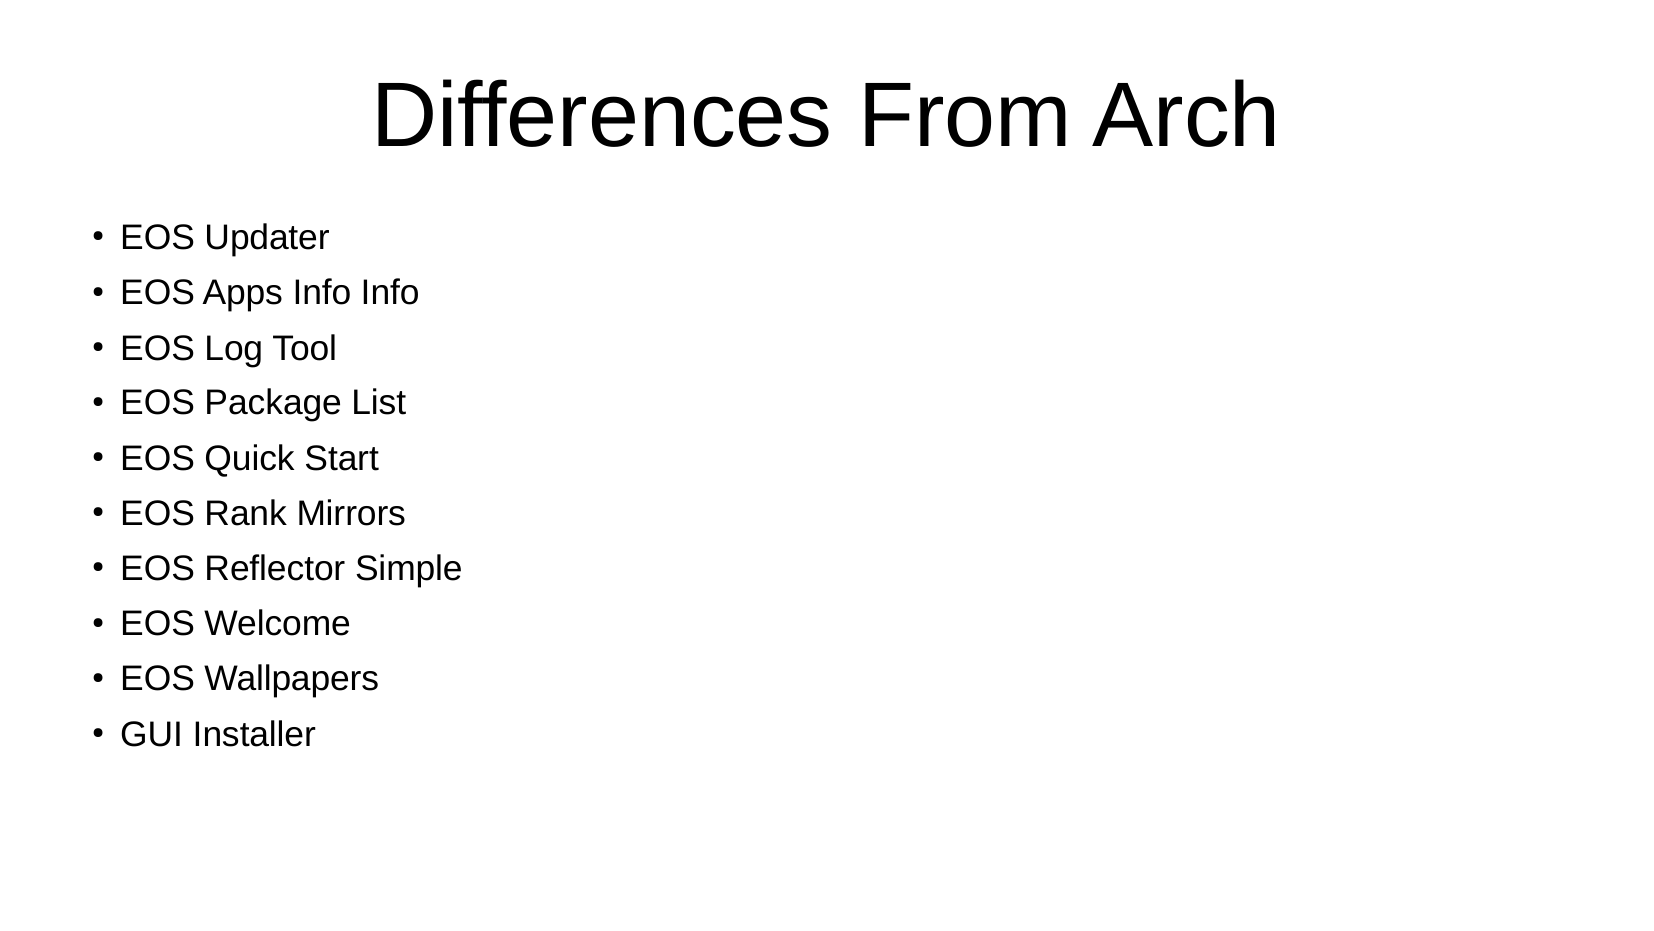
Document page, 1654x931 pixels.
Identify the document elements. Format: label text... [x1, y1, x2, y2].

list EOS Updater EOS Apps Info Info EOS Log Tool EOS Package List EOS Quick Start EOS Rank Mirrors EOS Reflector Simple EOS Welcome EOS Wallpapers GUI Installer [82, 217, 1571, 758]
title Differences From Arch [82, 37, 1571, 193]
